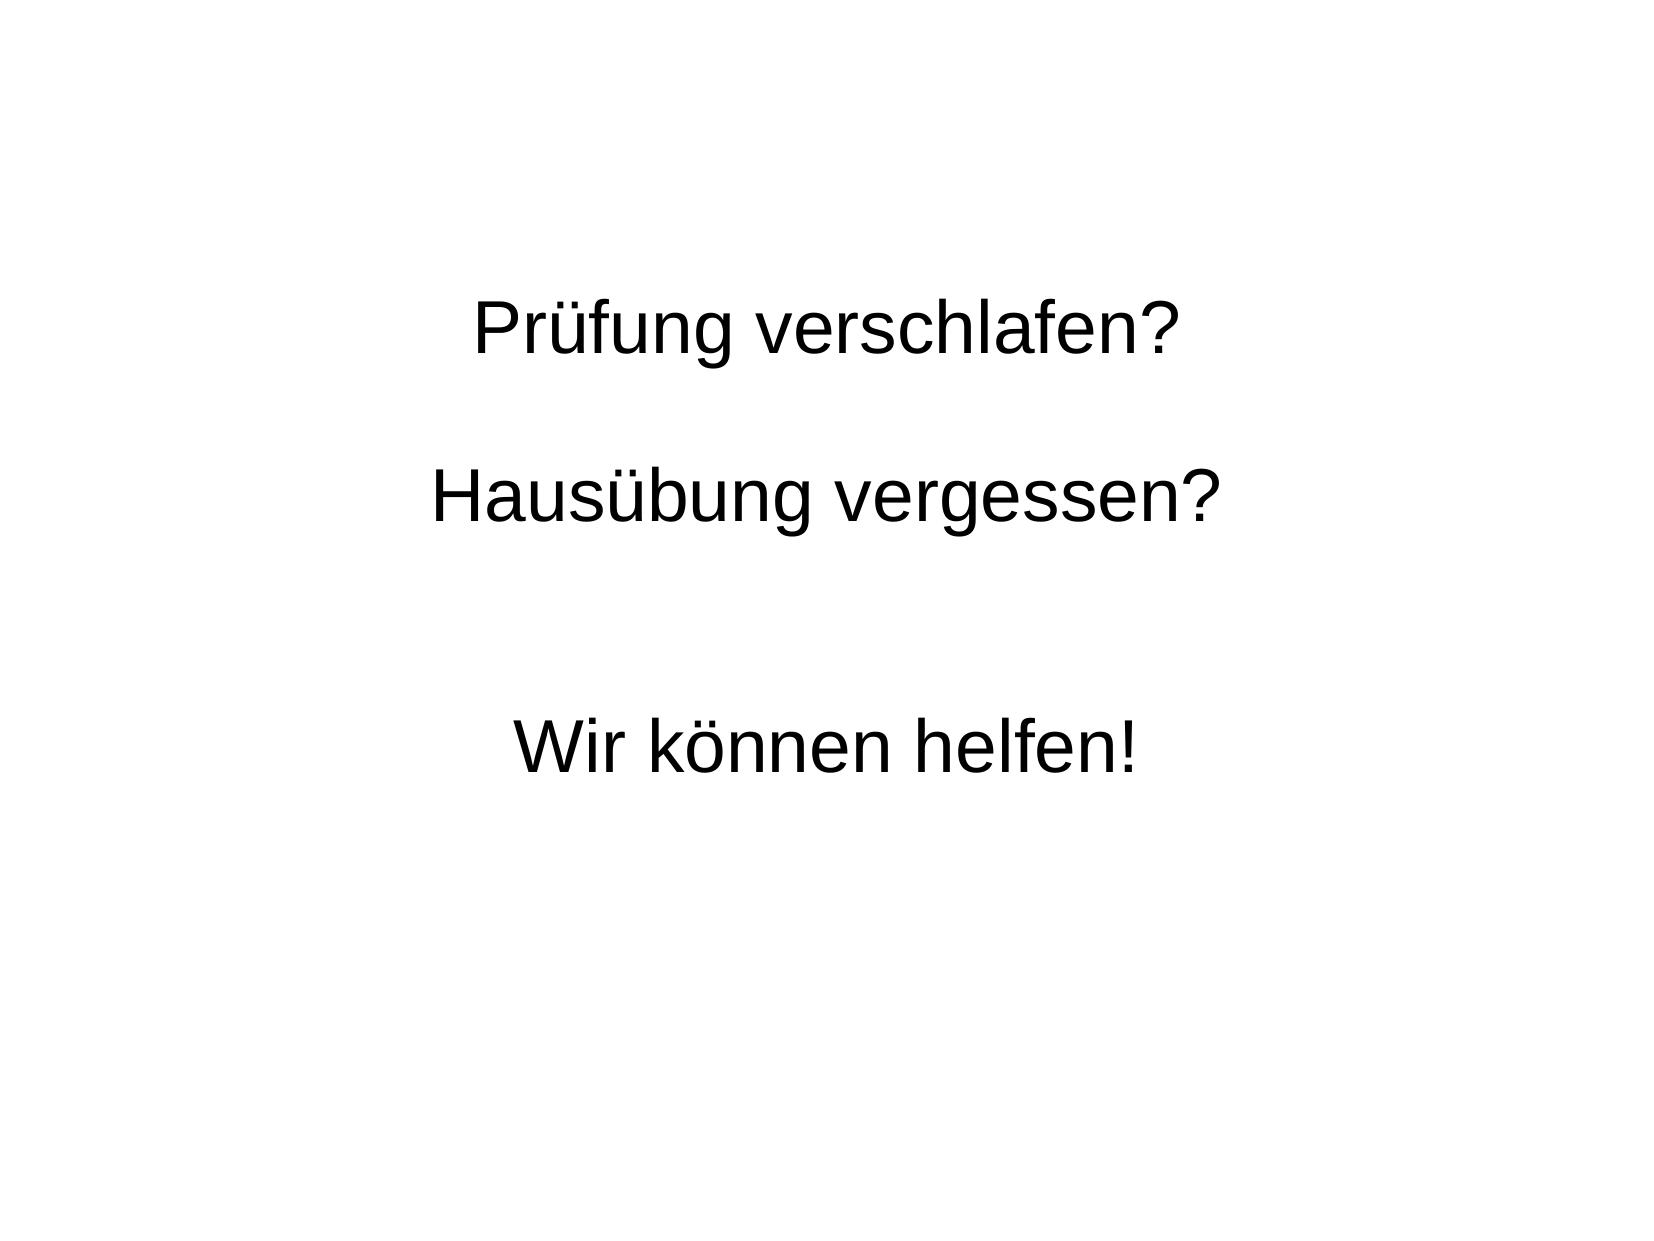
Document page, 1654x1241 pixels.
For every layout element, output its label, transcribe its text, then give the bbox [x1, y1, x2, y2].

subtitle Prüfung verschlafen? Hausübung vergessen? Wir können helfen! [82, 49, 1571, 1109]
